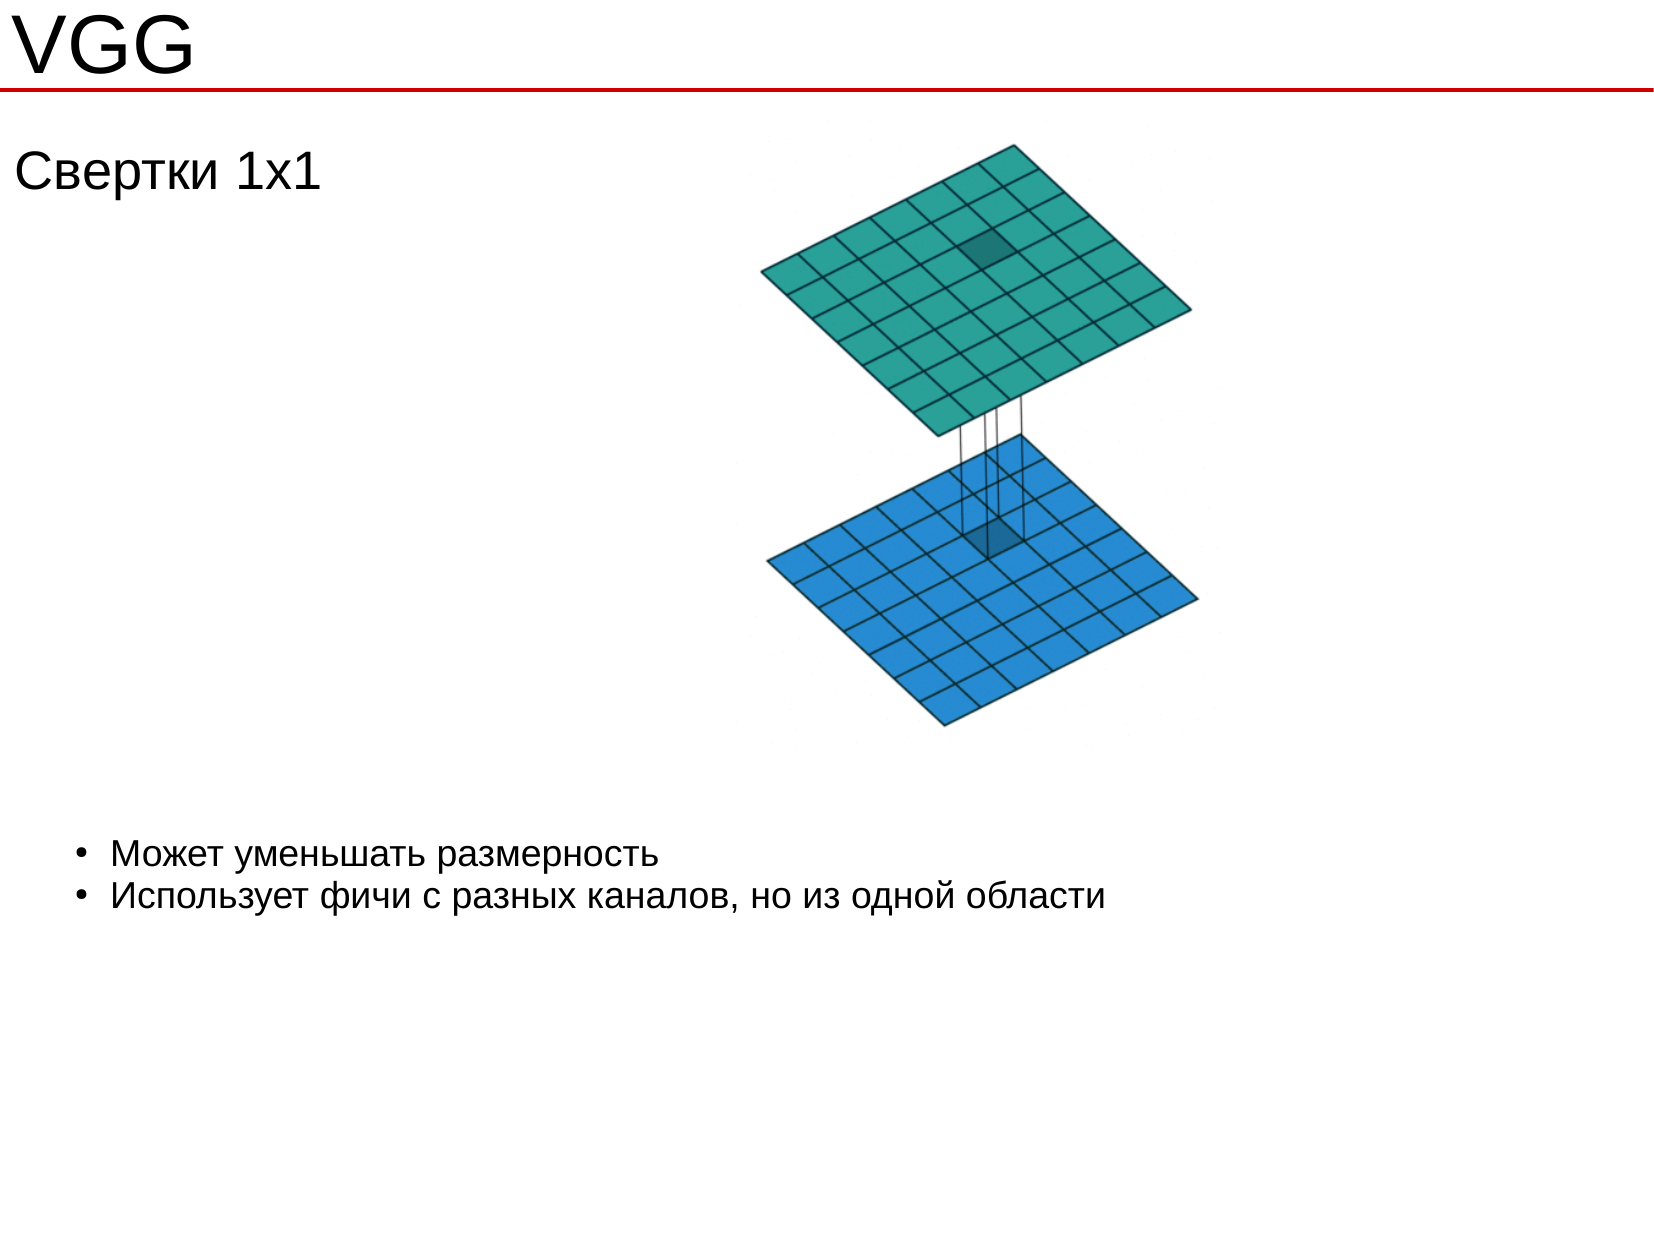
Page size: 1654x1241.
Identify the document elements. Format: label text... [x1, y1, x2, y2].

text_box Может уменьшать размерность Использует фичи с разных каналов, но из одной области [60, 825, 1381, 966]
title VGG [11, 0, 1501, 91]
picture [735, 119, 1224, 752]
text_box Свертки 1x1 [0, 133, 646, 233]
